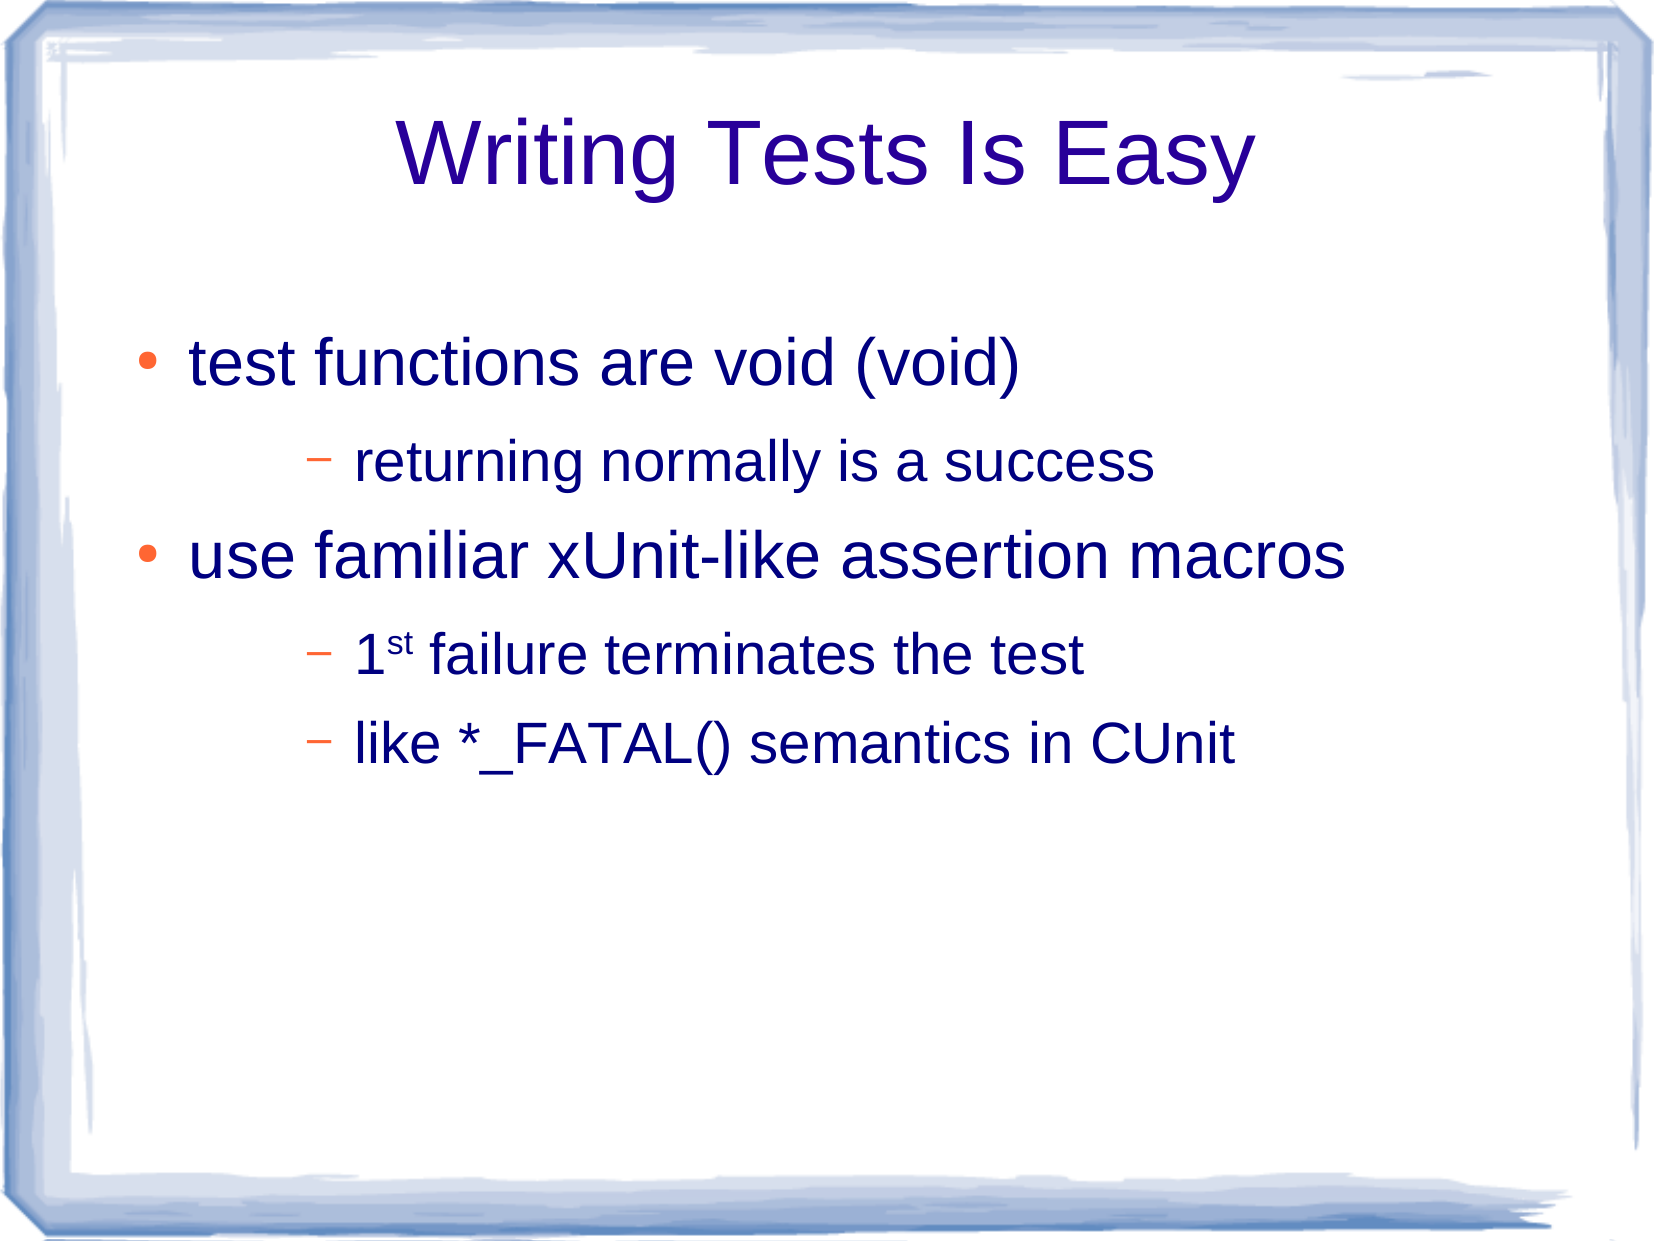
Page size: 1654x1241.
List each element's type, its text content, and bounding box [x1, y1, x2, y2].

list test functions are void (void) returning normally is a success use familiar xUnit-like assertion macros 1st failure terminates the test like *_FATAL() semantics in CUnit [118, 324, 1571, 1129]
picture [0, 0, 1654, 1241]
title Writing Tests Is Easy [82, 56, 1571, 250]
